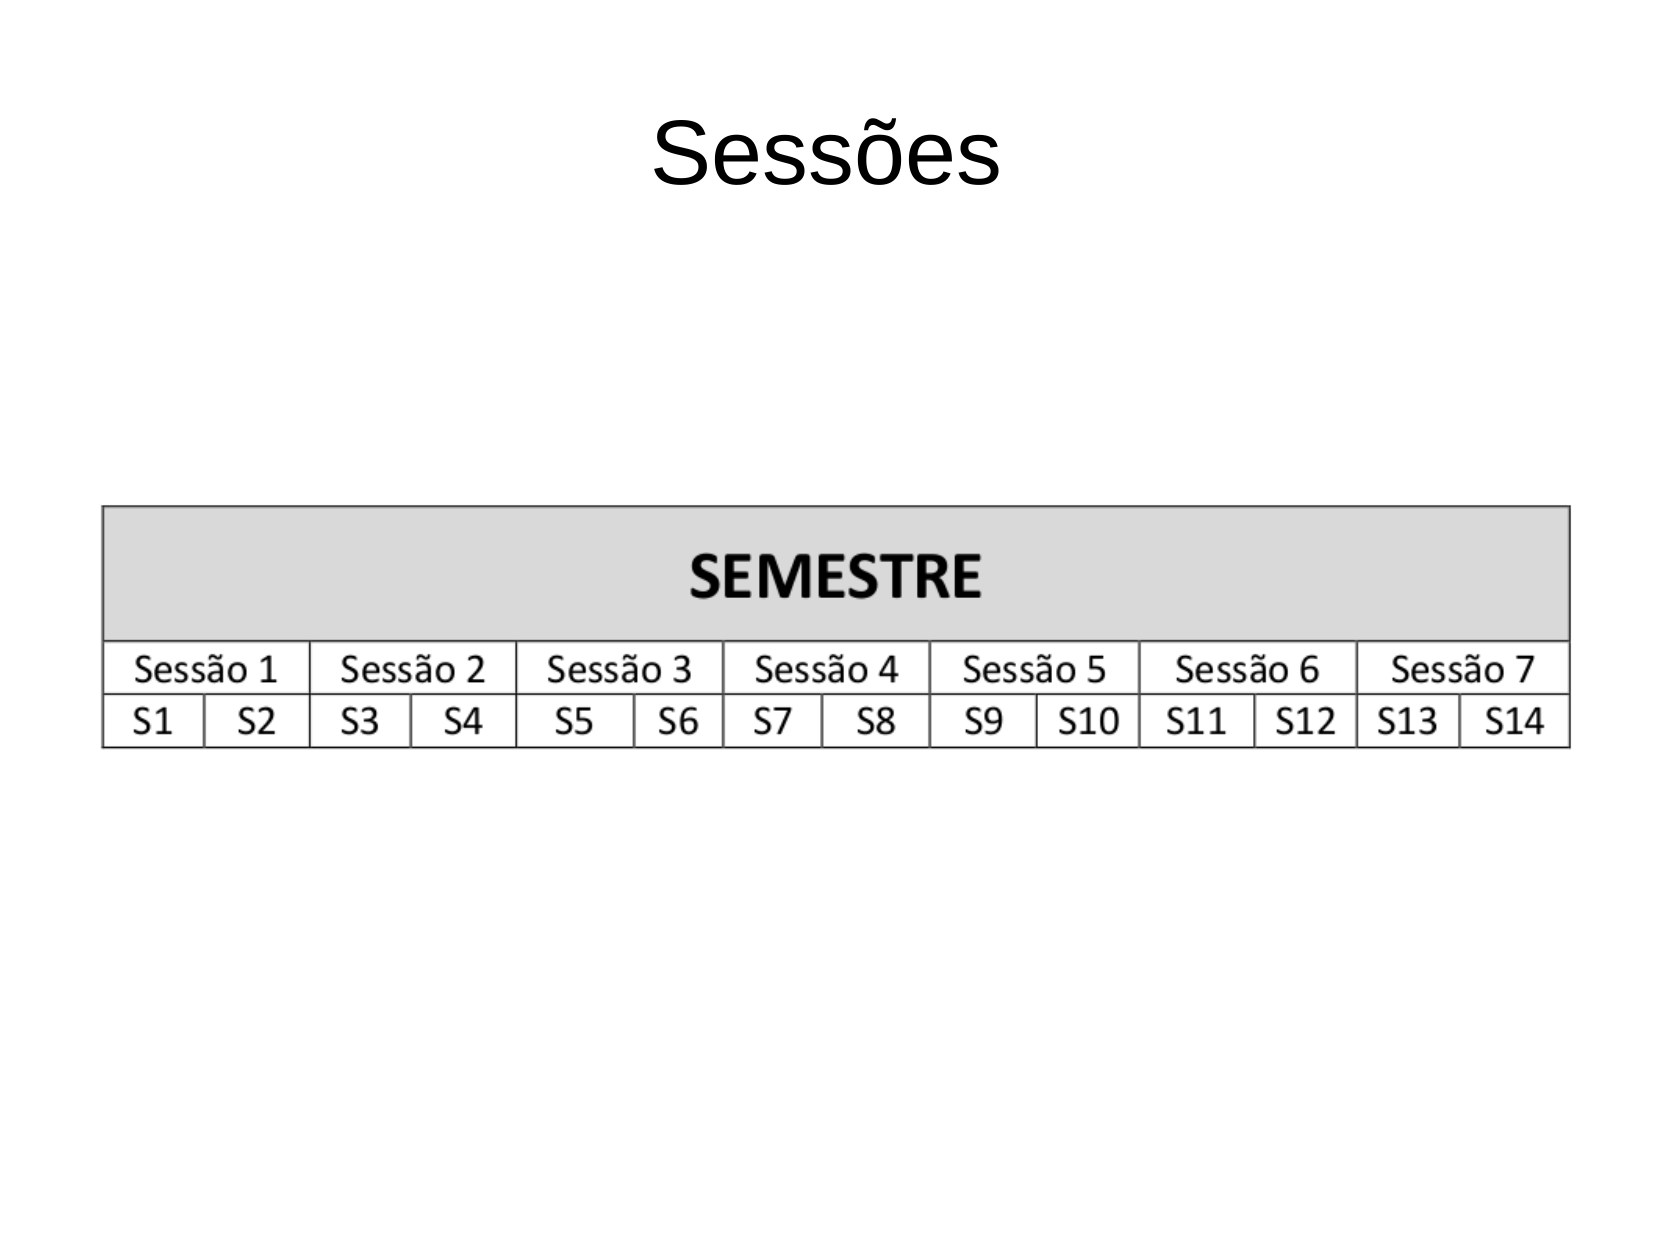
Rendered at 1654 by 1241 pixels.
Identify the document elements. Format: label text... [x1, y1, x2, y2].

picture [92, 493, 1582, 761]
title Sessões [82, 49, 1571, 257]
